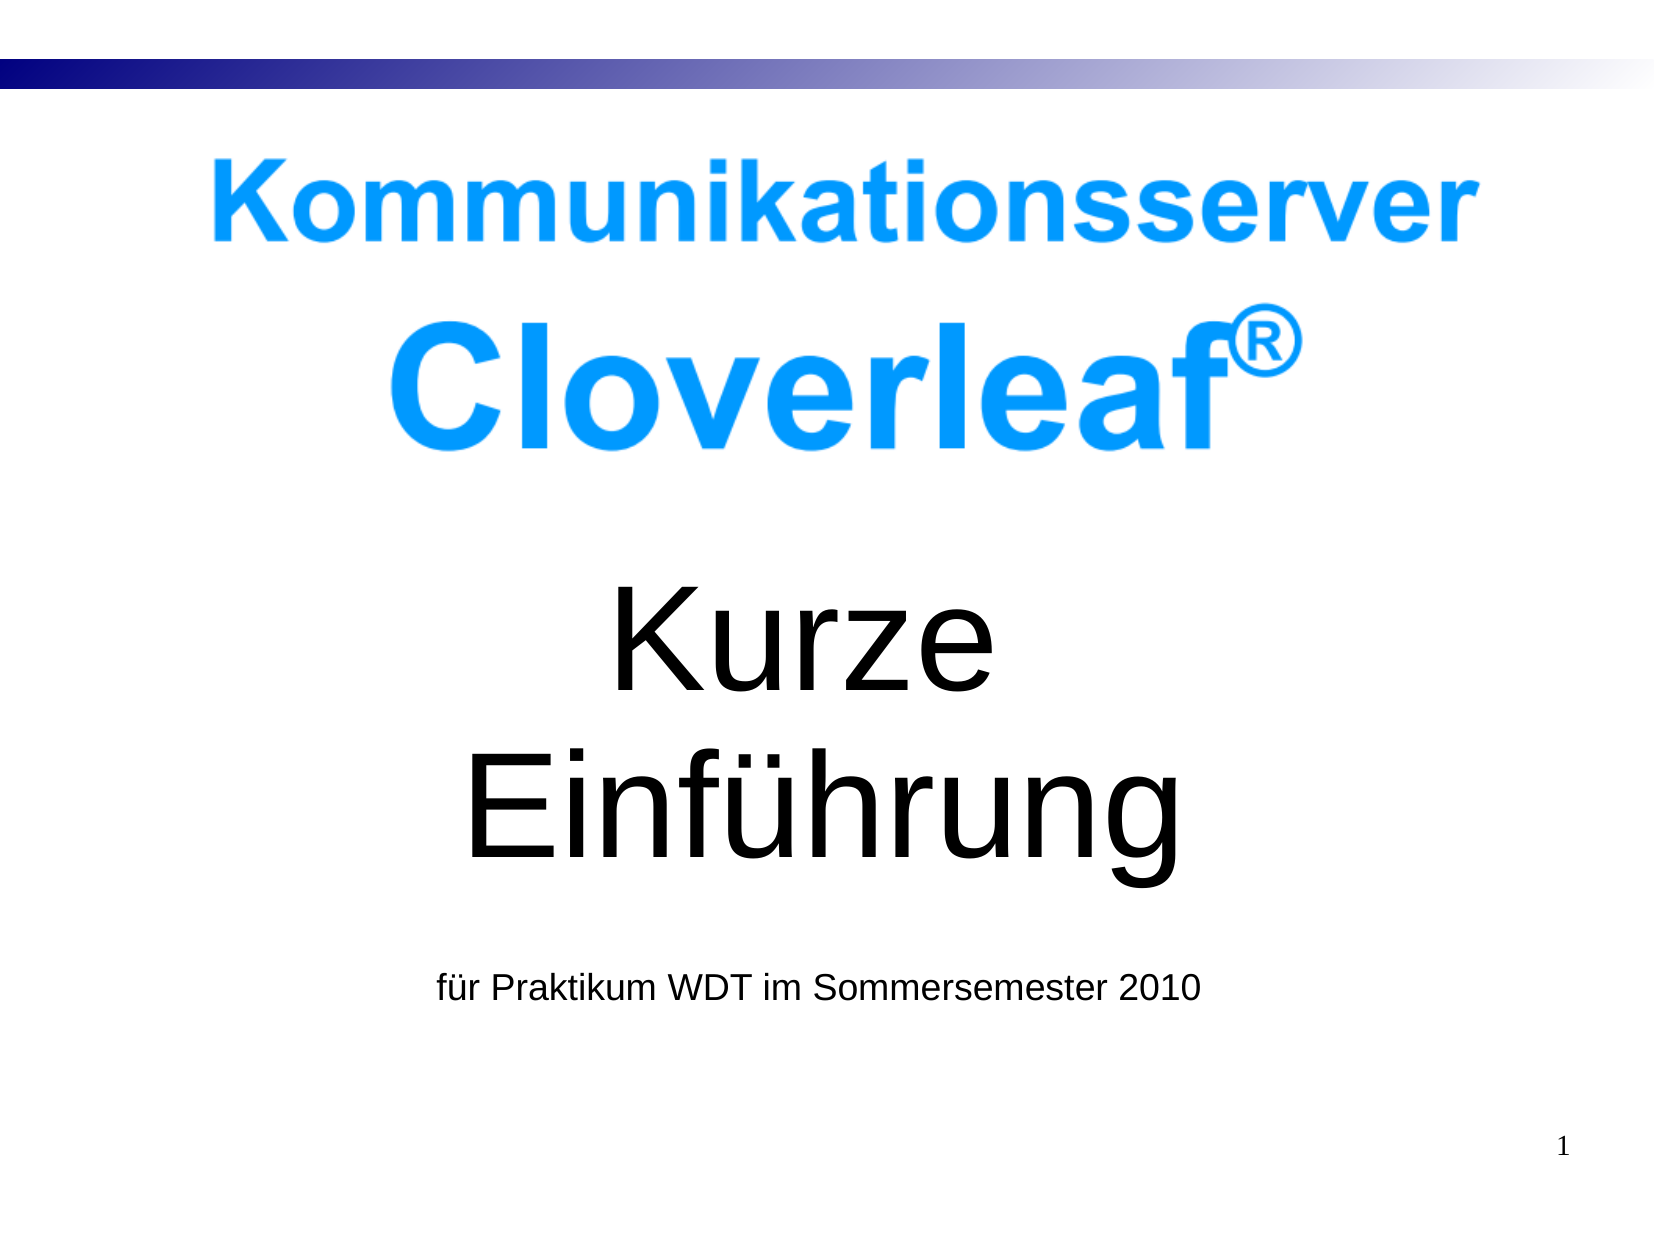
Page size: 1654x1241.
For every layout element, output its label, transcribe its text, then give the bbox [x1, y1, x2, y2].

text_box für Praktikum WDT im Sommersemester 2010 [421, 959, 1217, 1017]
text_box Kurze Einführung [41, 547, 1607, 939]
picture [147, 89, 1539, 505]
text_box [0, 59, 1654, 89]
